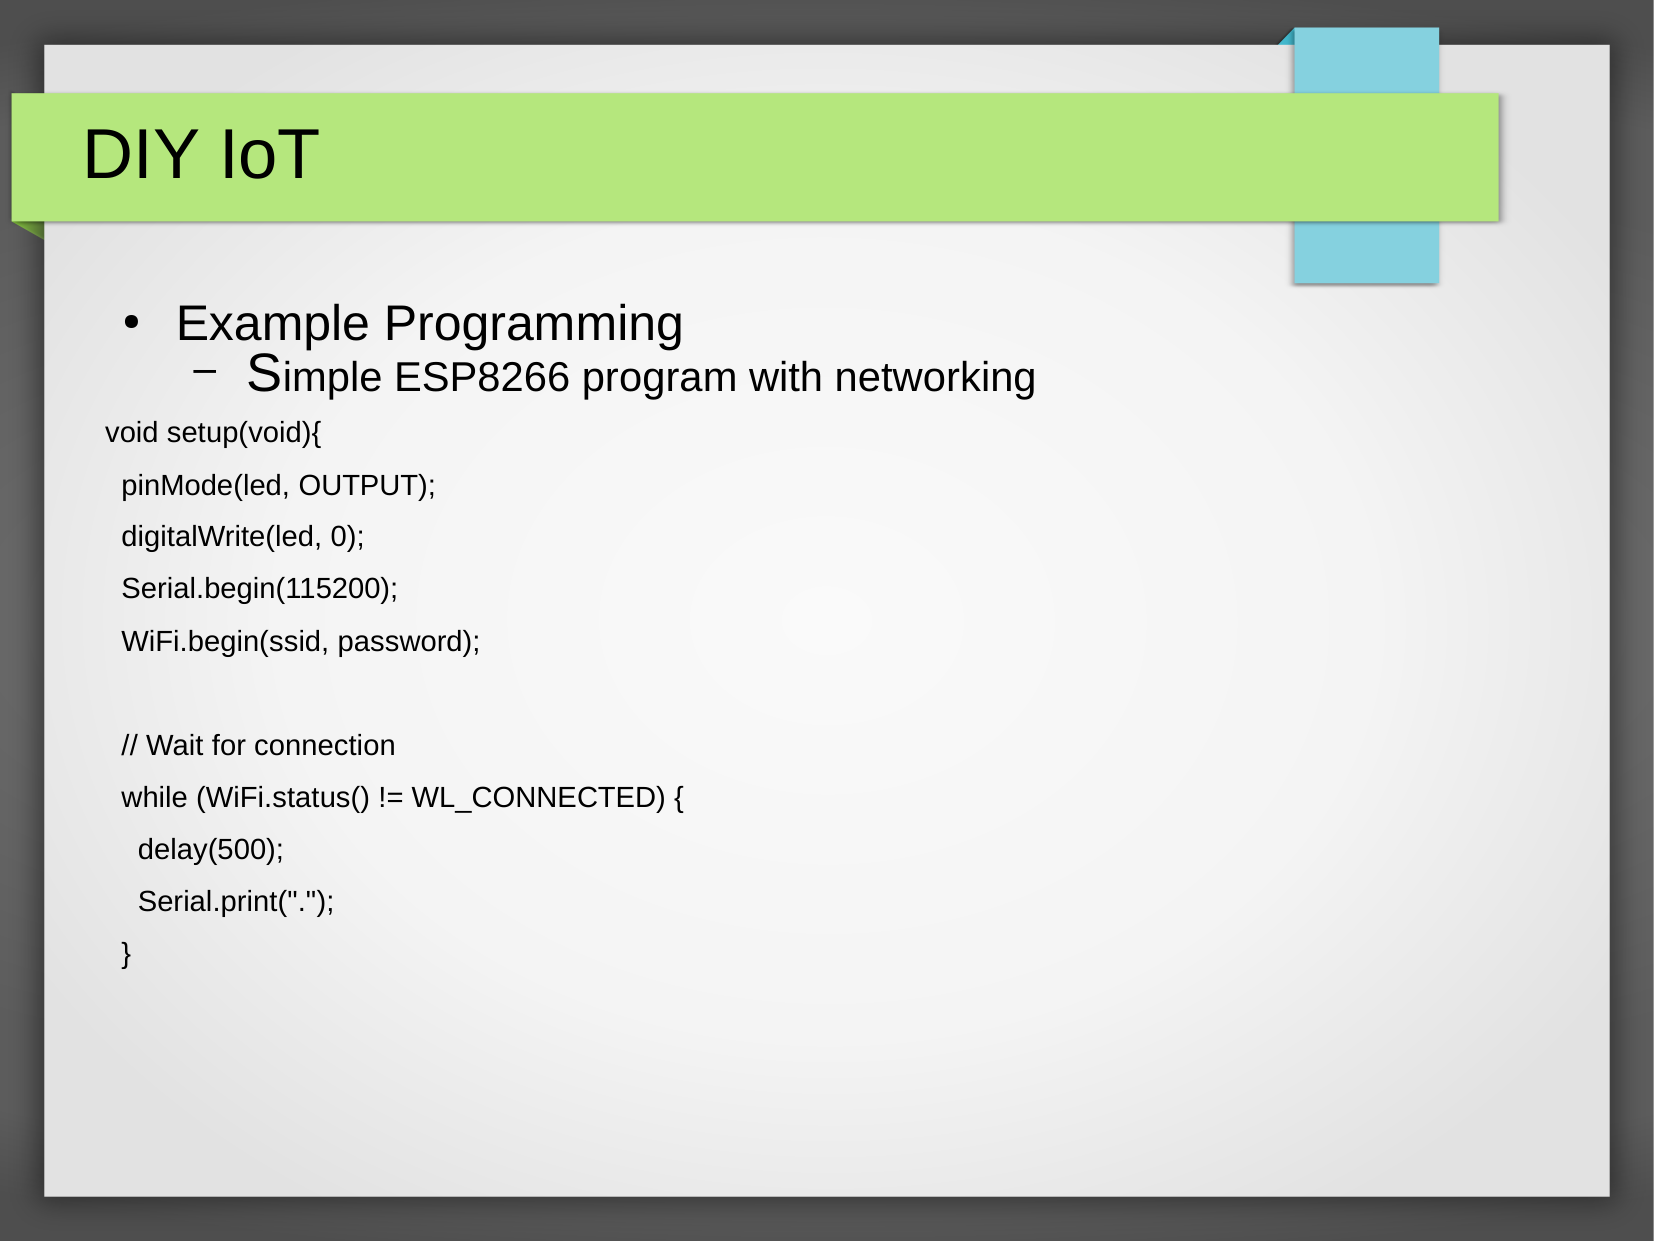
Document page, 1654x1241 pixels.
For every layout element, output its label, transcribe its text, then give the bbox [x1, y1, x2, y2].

picture [0, 0, 1654, 1241]
list Example Programming Simple ESP8266 program with networking void setup(void){ pinMode(led, OUTPUT); digitalWrite(led, 0); Serial.begin(115200); WiFi.begin(ssid, password); // Wait for connection while (WiFi.status() != WL_CONNECTED) { delay(500); Serial.print("."); } [105, 295, 1594, 1141]
title DIY IoT [82, 94, 1264, 213]
